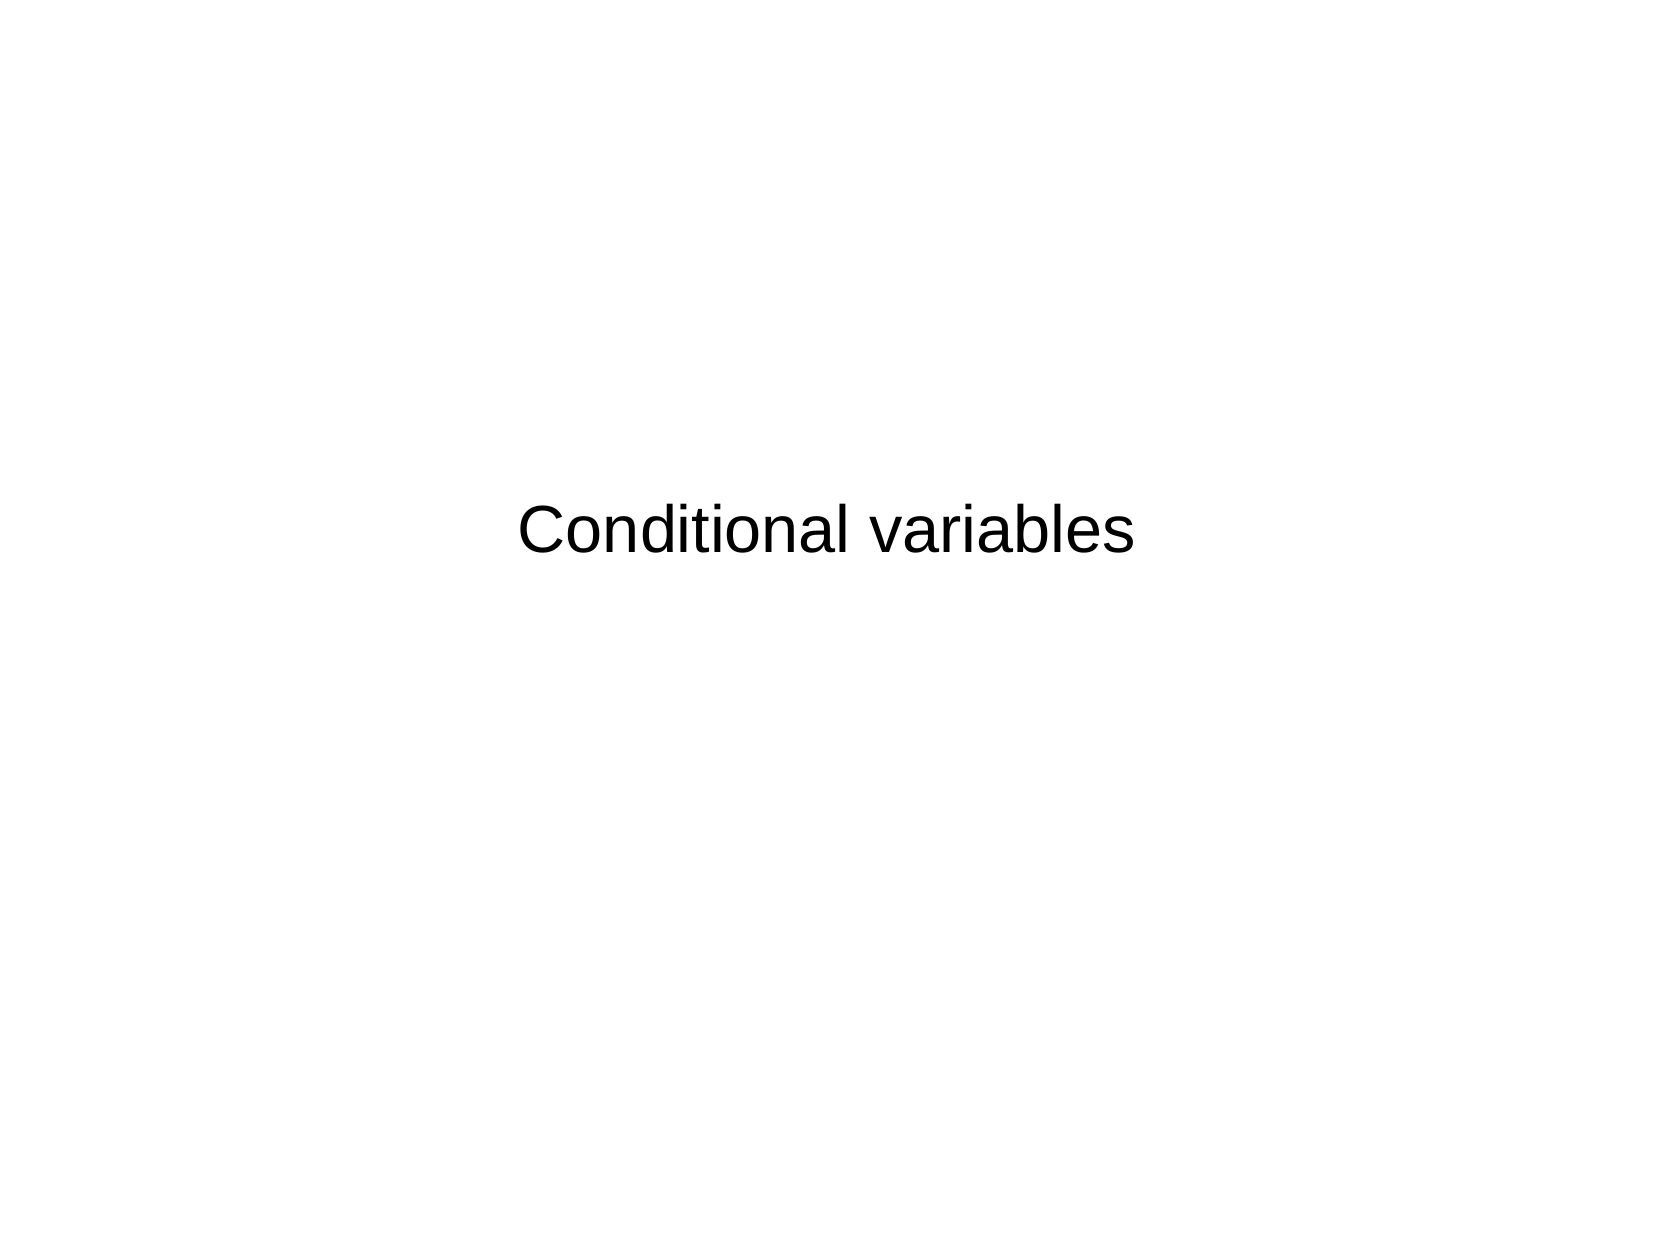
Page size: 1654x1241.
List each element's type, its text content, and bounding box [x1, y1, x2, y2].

subtitle Conditional variables [82, 49, 1571, 1010]
